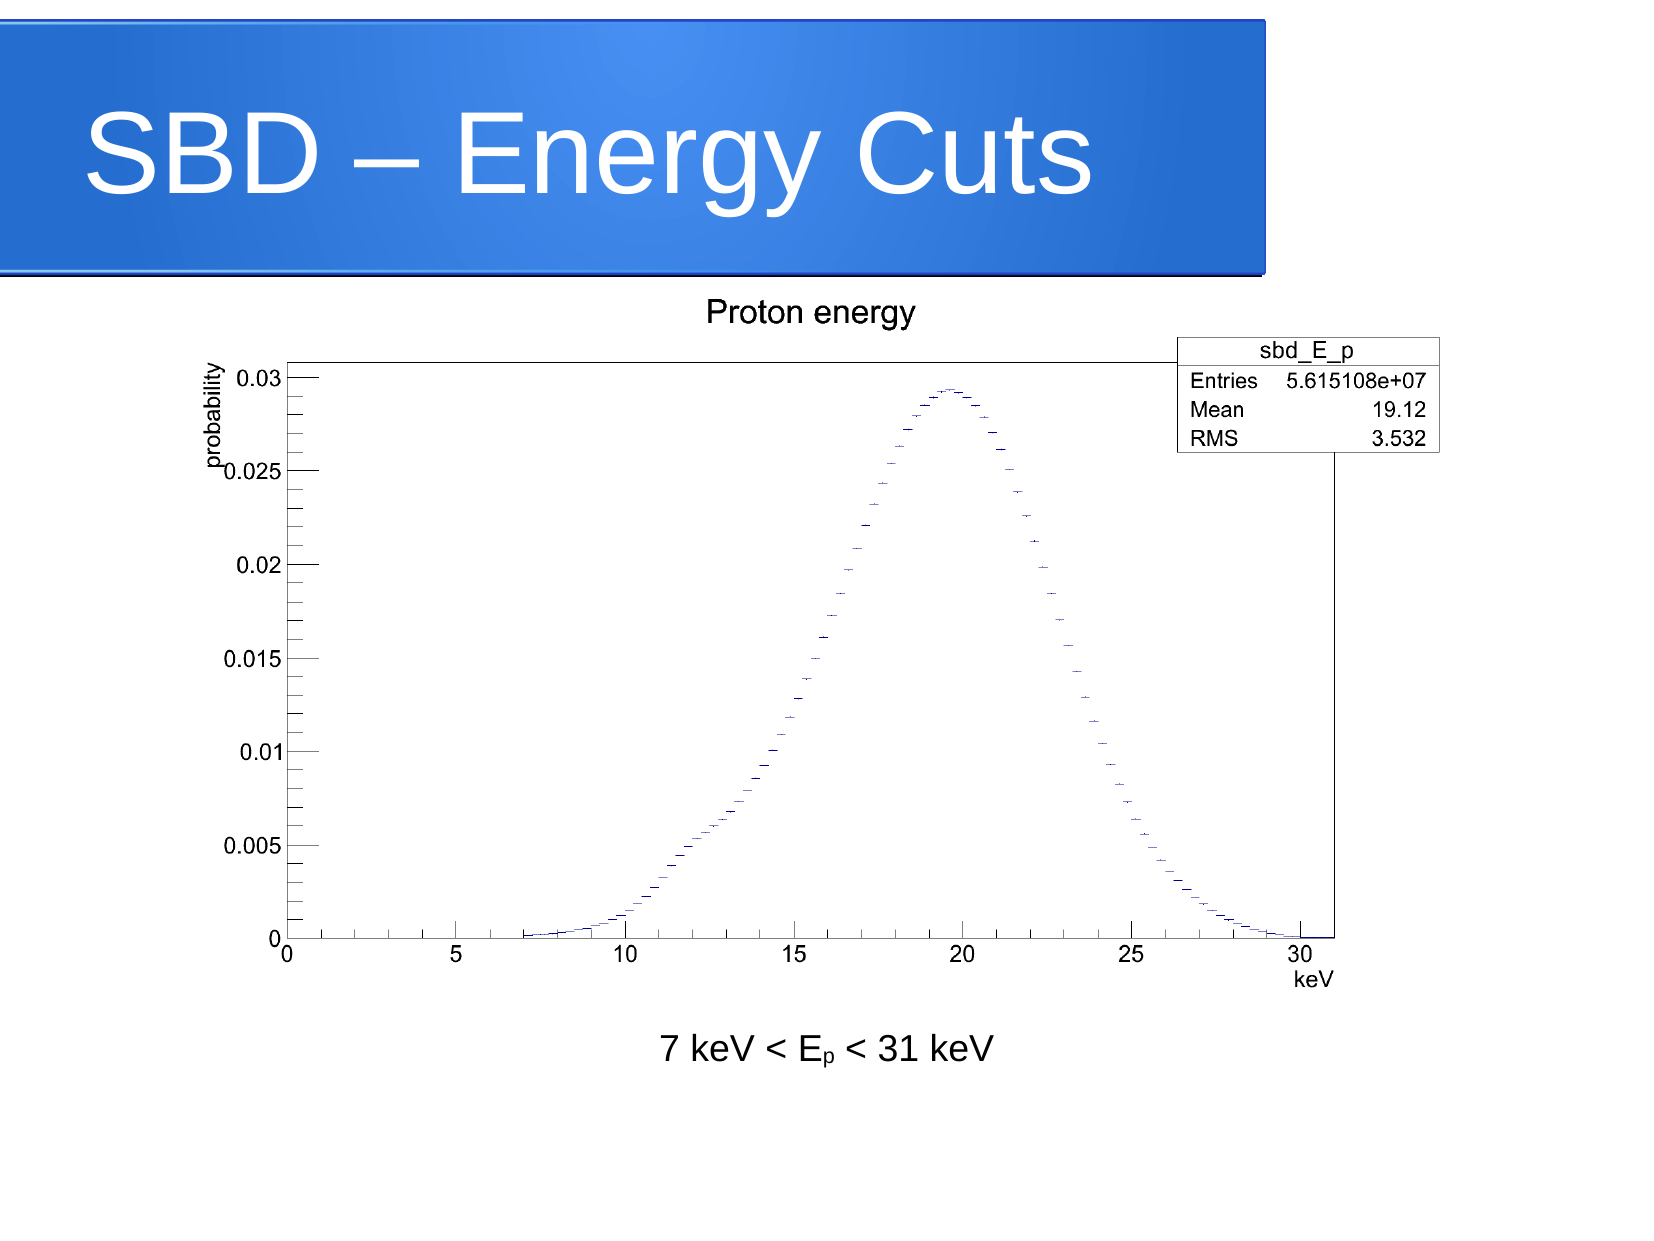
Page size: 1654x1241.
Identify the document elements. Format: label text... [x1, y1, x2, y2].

text_box 7 keV < Ep < 31 keV [644, 1020, 1010, 1090]
picture [0, 17, 1270, 282]
picture [156, 290, 1465, 1010]
title SBD – Energy Cuts [82, 49, 1250, 257]
